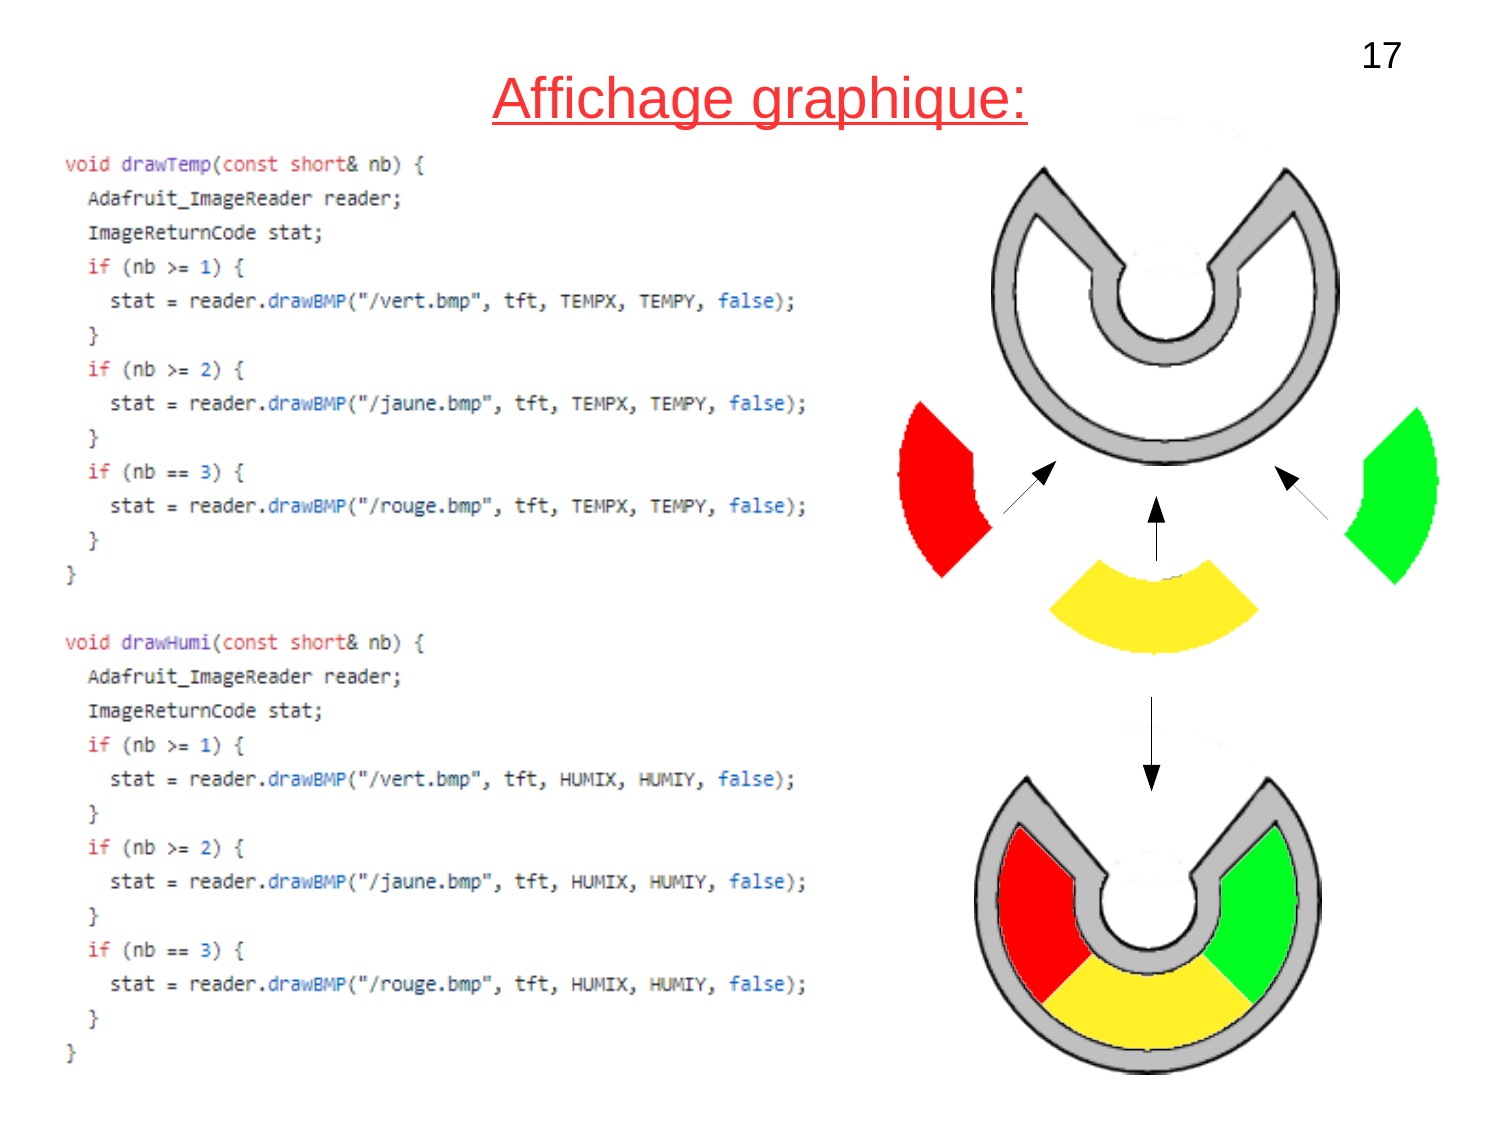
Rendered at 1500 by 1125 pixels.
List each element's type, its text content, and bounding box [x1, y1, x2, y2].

picture [874, 118, 1464, 680]
text_box 17 [1346, 23, 1453, 84]
picture [974, 727, 1322, 1075]
text_box Affichage graphique: [477, 53, 1052, 148]
picture [59, 147, 827, 1073]
